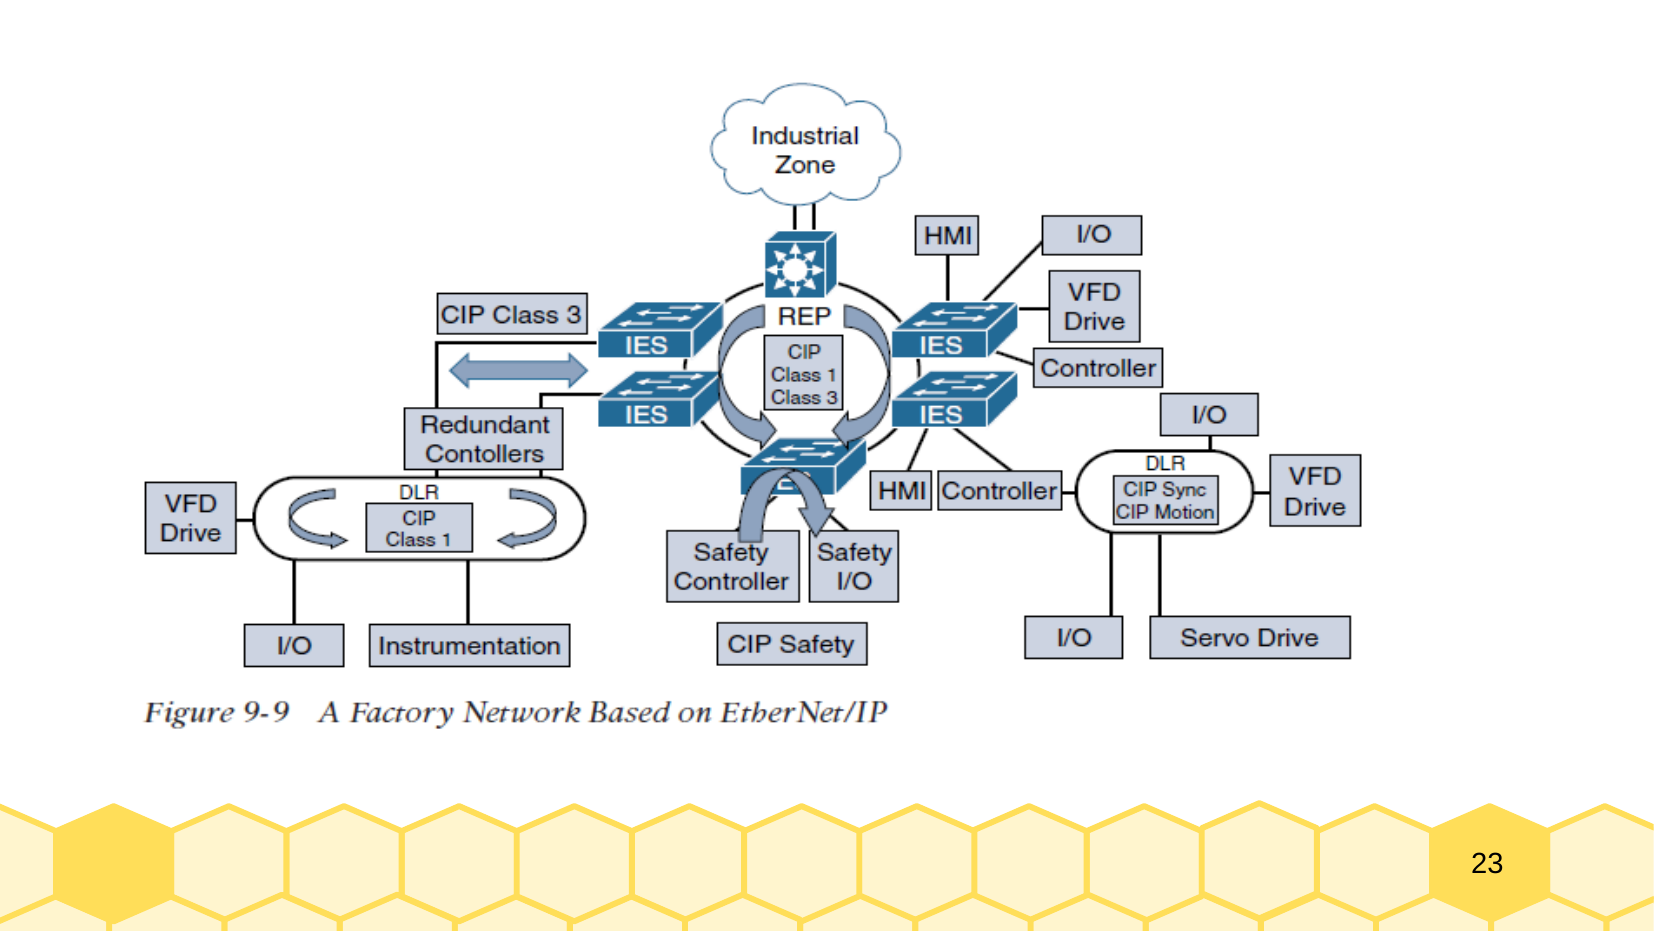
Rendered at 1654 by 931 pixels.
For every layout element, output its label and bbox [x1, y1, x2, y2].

picture [112, 75, 1414, 758]
